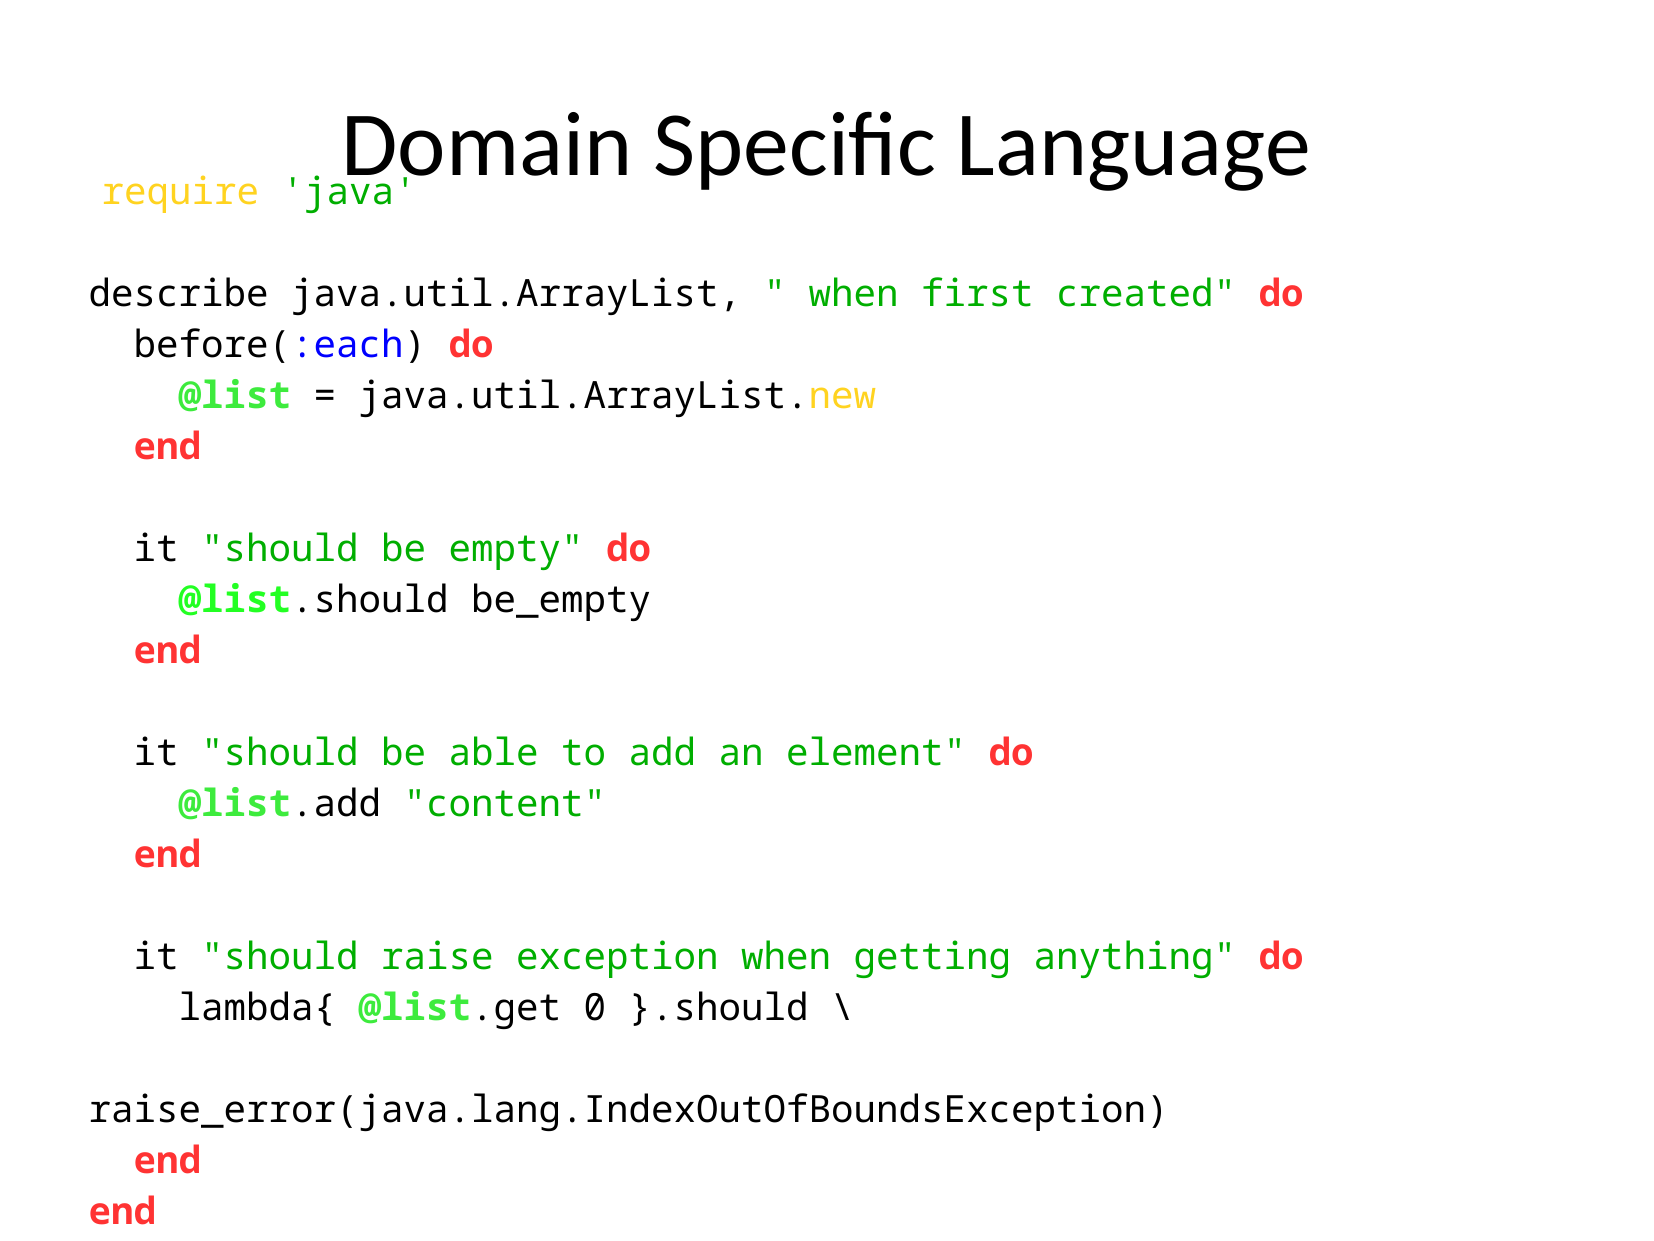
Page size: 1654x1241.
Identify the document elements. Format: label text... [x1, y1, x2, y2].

subtitle require 'java' describe java.util.ArrayList, " when first created" do before(:each) do @list = java.util.ArrayList.new end it "should be empty" do @list.should be_empty end it "should be able to add an element" do @list.add "content" end it "should raise exception when getting anything" do lambda{ @list.get 0 }.should \ raise_error(java.lang.IndexOutOfBoundsException) end end [88, 259, 1595, 1140]
title Domain Specific Language [82, 49, 1571, 257]
